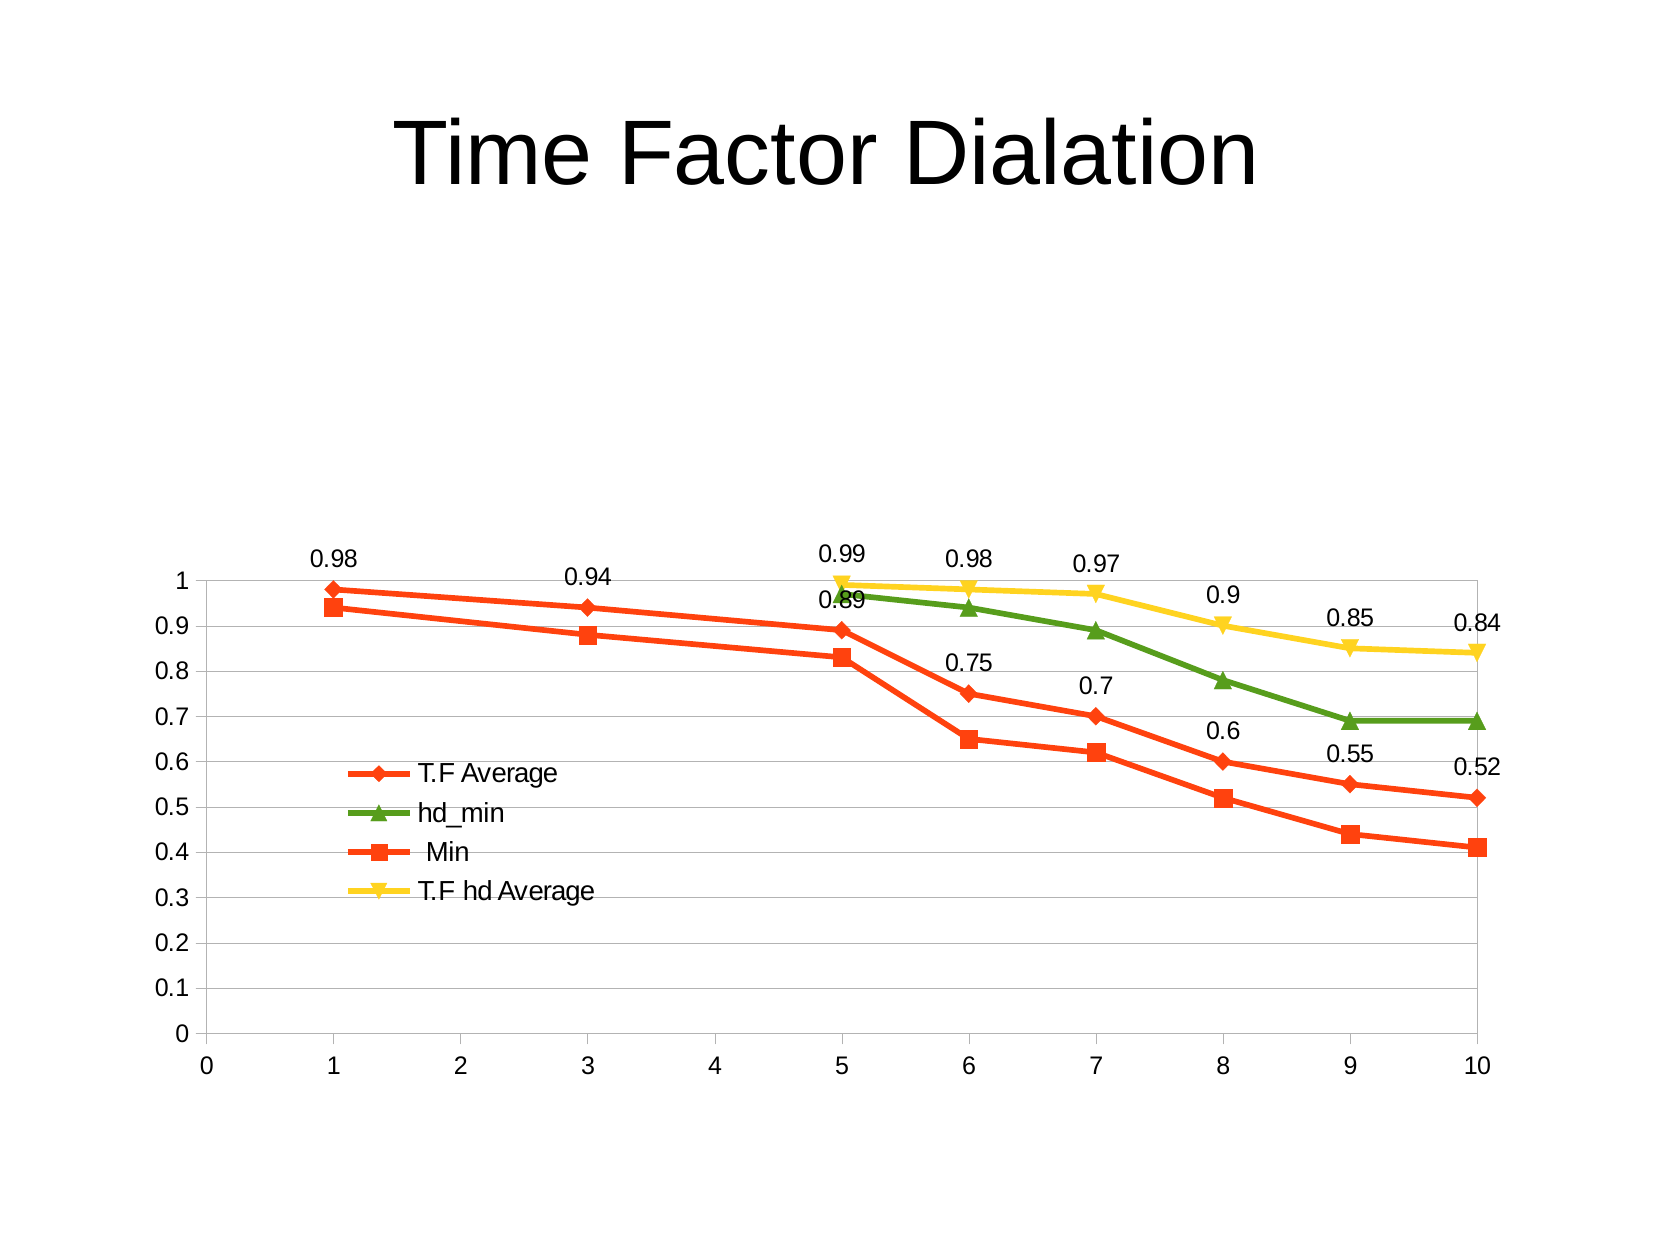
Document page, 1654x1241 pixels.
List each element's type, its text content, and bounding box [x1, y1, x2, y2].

picture [154, 540, 1502, 1081]
title Time Factor Dialation [82, 49, 1571, 257]
